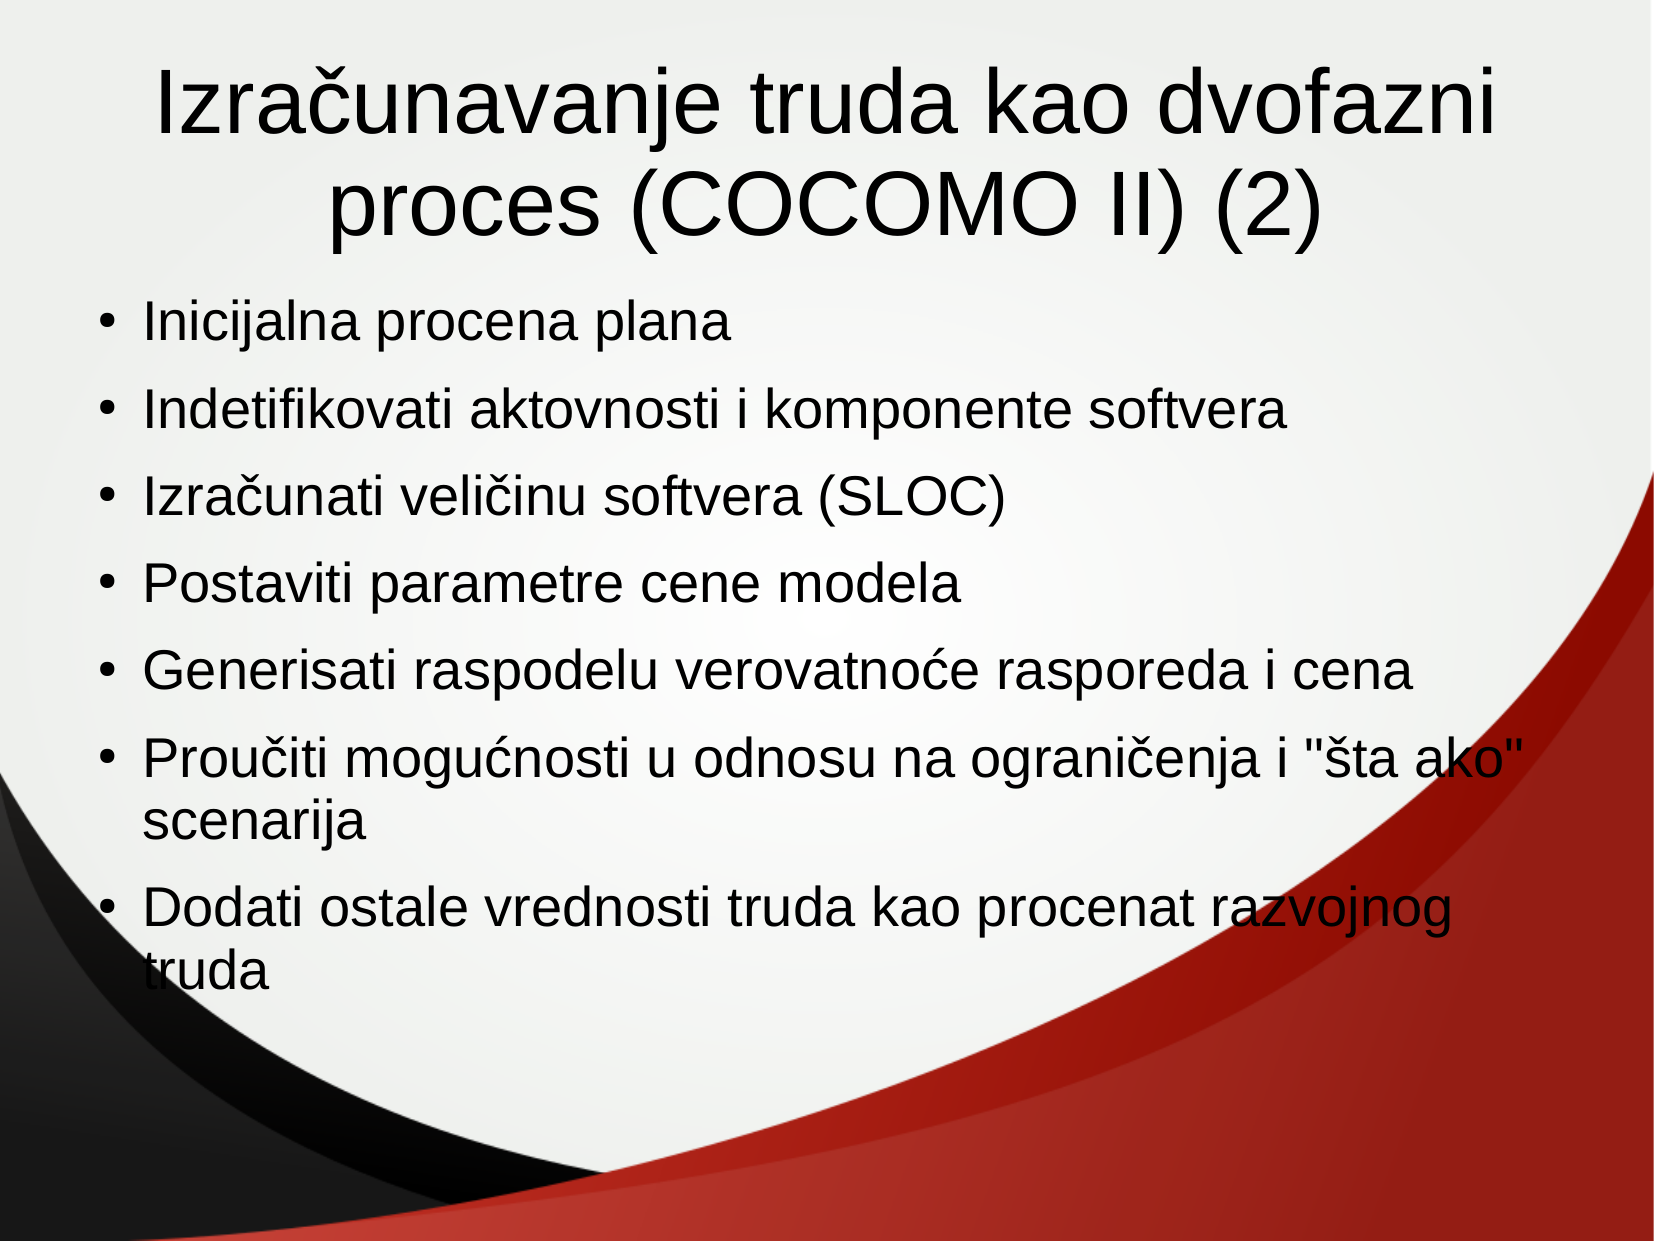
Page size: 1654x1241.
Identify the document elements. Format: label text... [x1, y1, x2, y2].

title Izračunavanje truda kao dvofazni proces (COCOMO II) (2) [82, 49, 1571, 257]
list Inicijalna procena plana Indetifikovati aktovnosti i komponente softvera Izračunati veličinu softvera (SLOC) Postaviti parametre cene modela Generisati raspodelu verovatnoće rasporeda i cena Proučiti mogućnosti u odnosu na ograničenja i "šta ako" scenarija Dodati ostale vrednosti truda kao procenat razvojnog truda [82, 290, 1571, 1010]
picture [0, 0, 1654, 1241]
